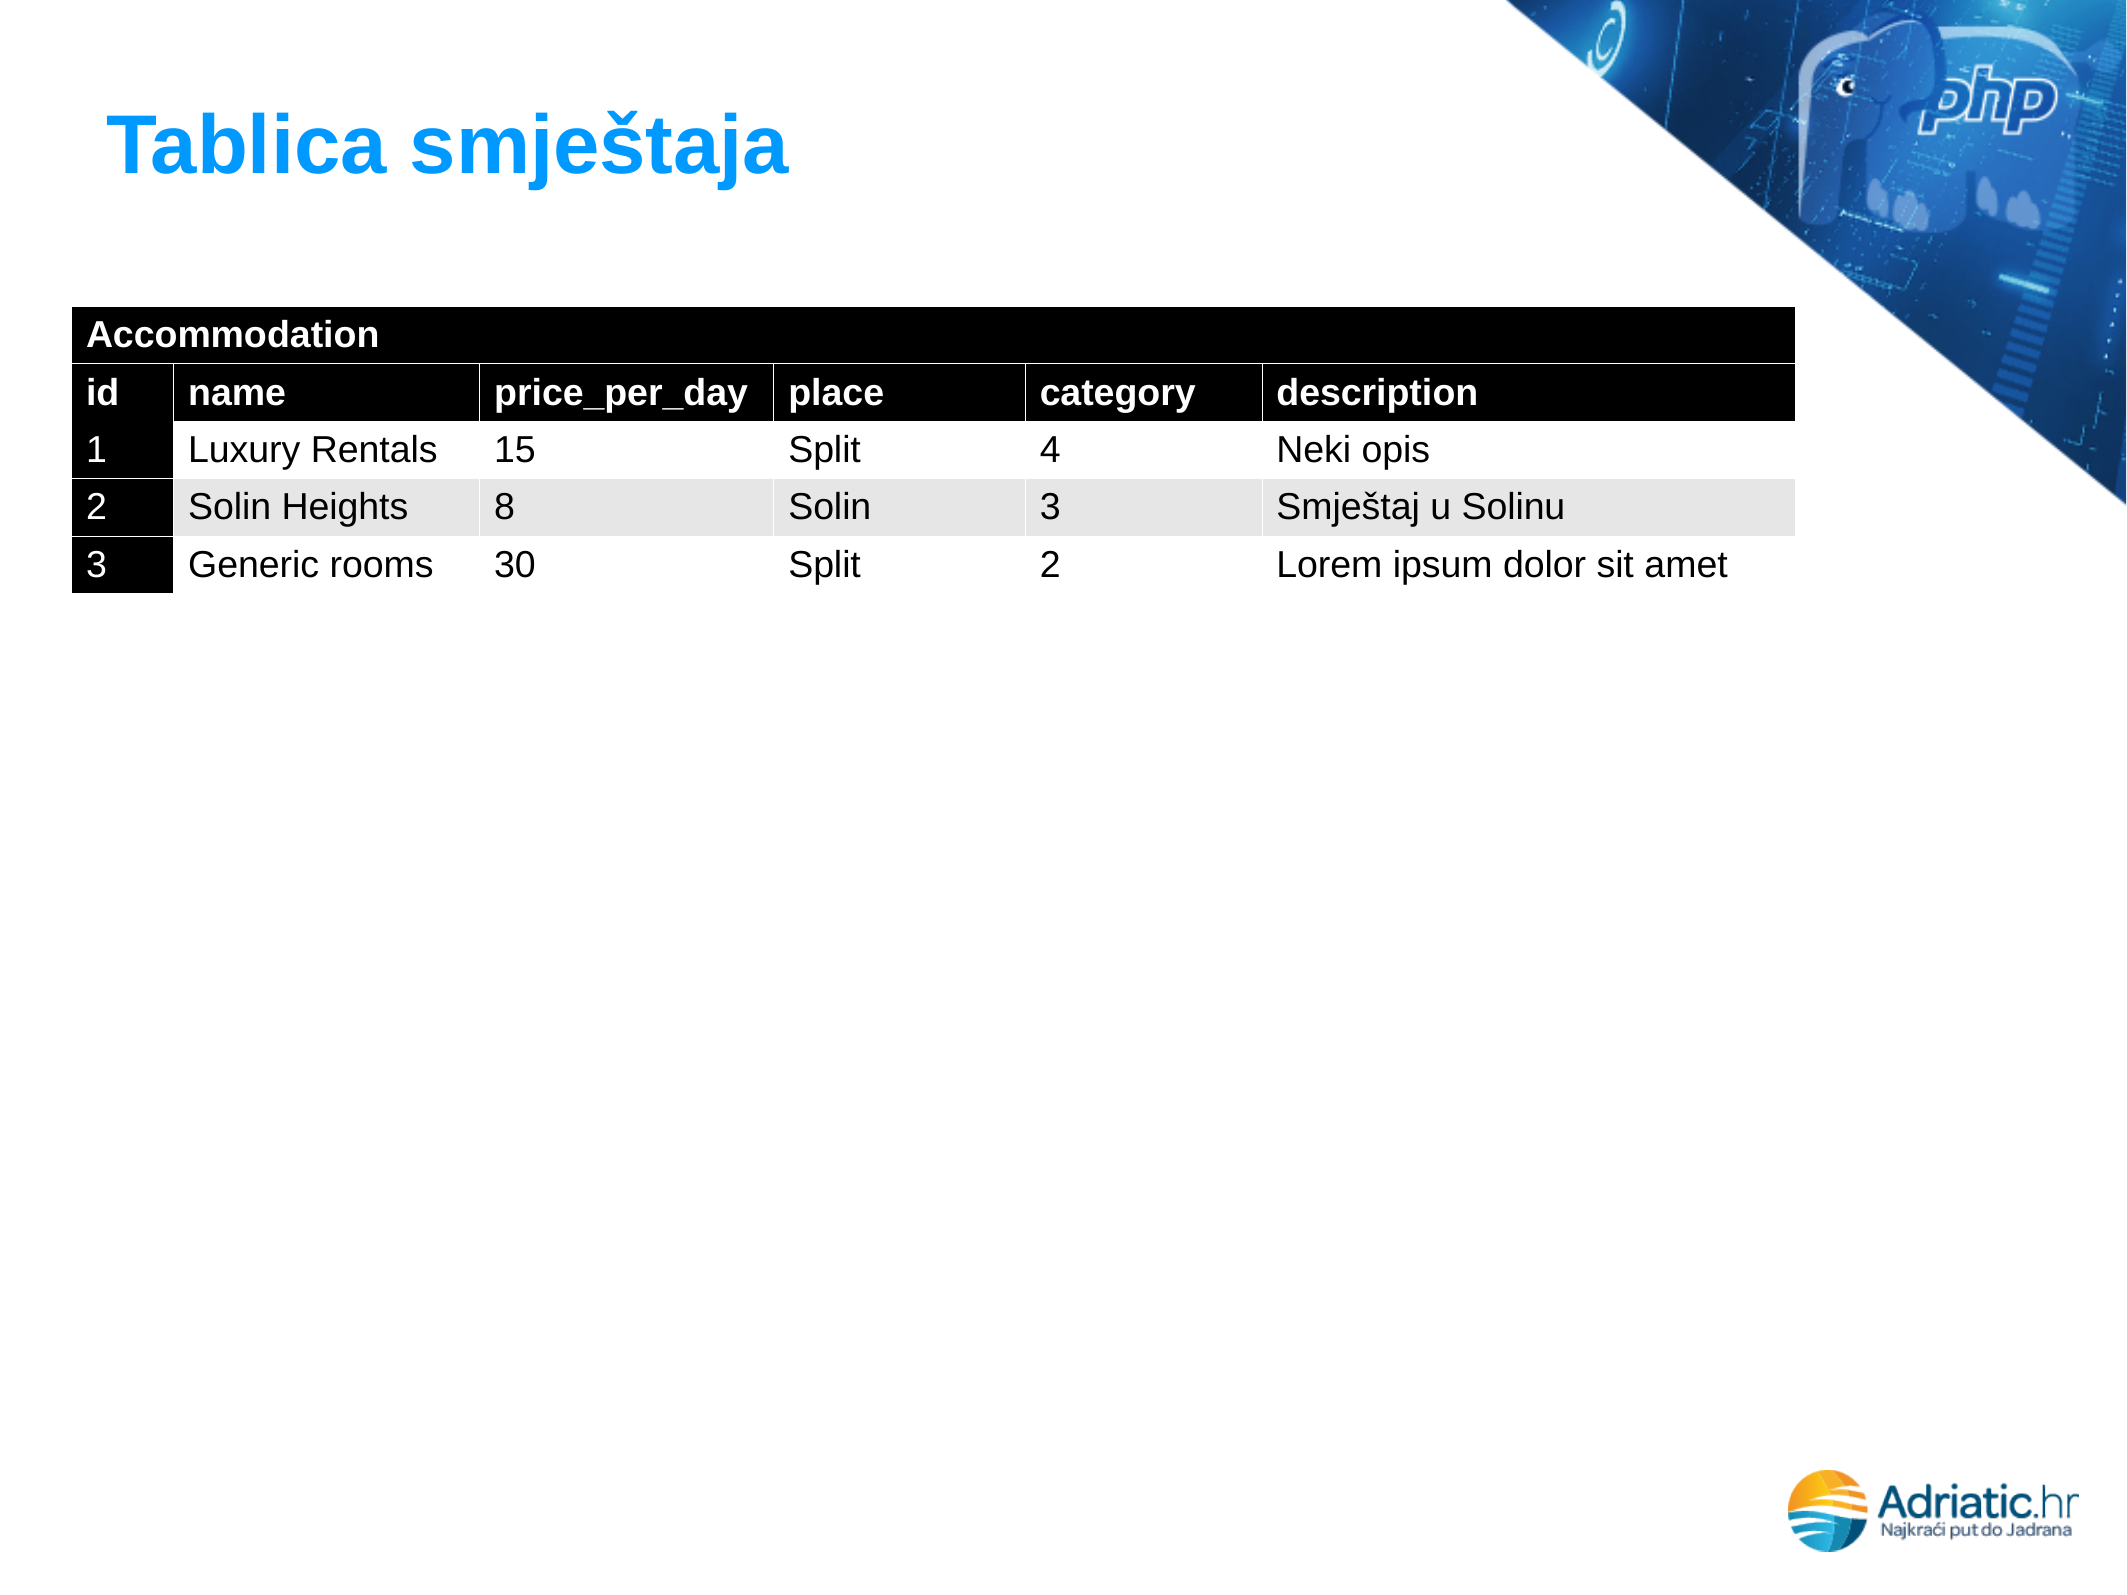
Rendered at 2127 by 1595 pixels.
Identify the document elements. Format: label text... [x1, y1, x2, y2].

table_cell 2 [72, 479, 173, 536]
table_cell 2 [1026, 537, 1262, 593]
table_cell Luxury Rentals [174, 421, 479, 478]
table_cell Solin Heights [174, 479, 479, 536]
table_cell category [1026, 364, 1262, 421]
table_cell Neki opis [1263, 421, 1795, 478]
table_cell 15 [480, 421, 773, 478]
table_cell Smještaj u Solinu [1263, 479, 1795, 536]
table_cell Generic rooms [174, 537, 479, 593]
table_cell description [1263, 364, 1795, 421]
table_cell Solin [774, 479, 1025, 536]
table_cell 3 [1026, 479, 1262, 536]
table_cell 4 [1026, 421, 1262, 478]
table_cell 3 [72, 537, 173, 593]
table_cell id [72, 364, 173, 421]
picture [1505, 0, 2127, 625]
picture [1788, 1470, 2079, 1552]
table_cell 8 [480, 479, 773, 536]
table_header Accommodation [72, 307, 1795, 363]
table_cell Split [774, 421, 1025, 478]
title Tablica smještaja [106, 70, 1630, 219]
table_cell name [174, 364, 479, 421]
table_cell place [774, 364, 1025, 421]
table_cell Lorem ipsum dolor sit amet [1263, 537, 1795, 593]
table_cell Split [774, 537, 1025, 593]
table_cell 1 [72, 421, 173, 478]
table_cell price_per_day [480, 364, 773, 421]
table_cell 30 [480, 537, 773, 593]
